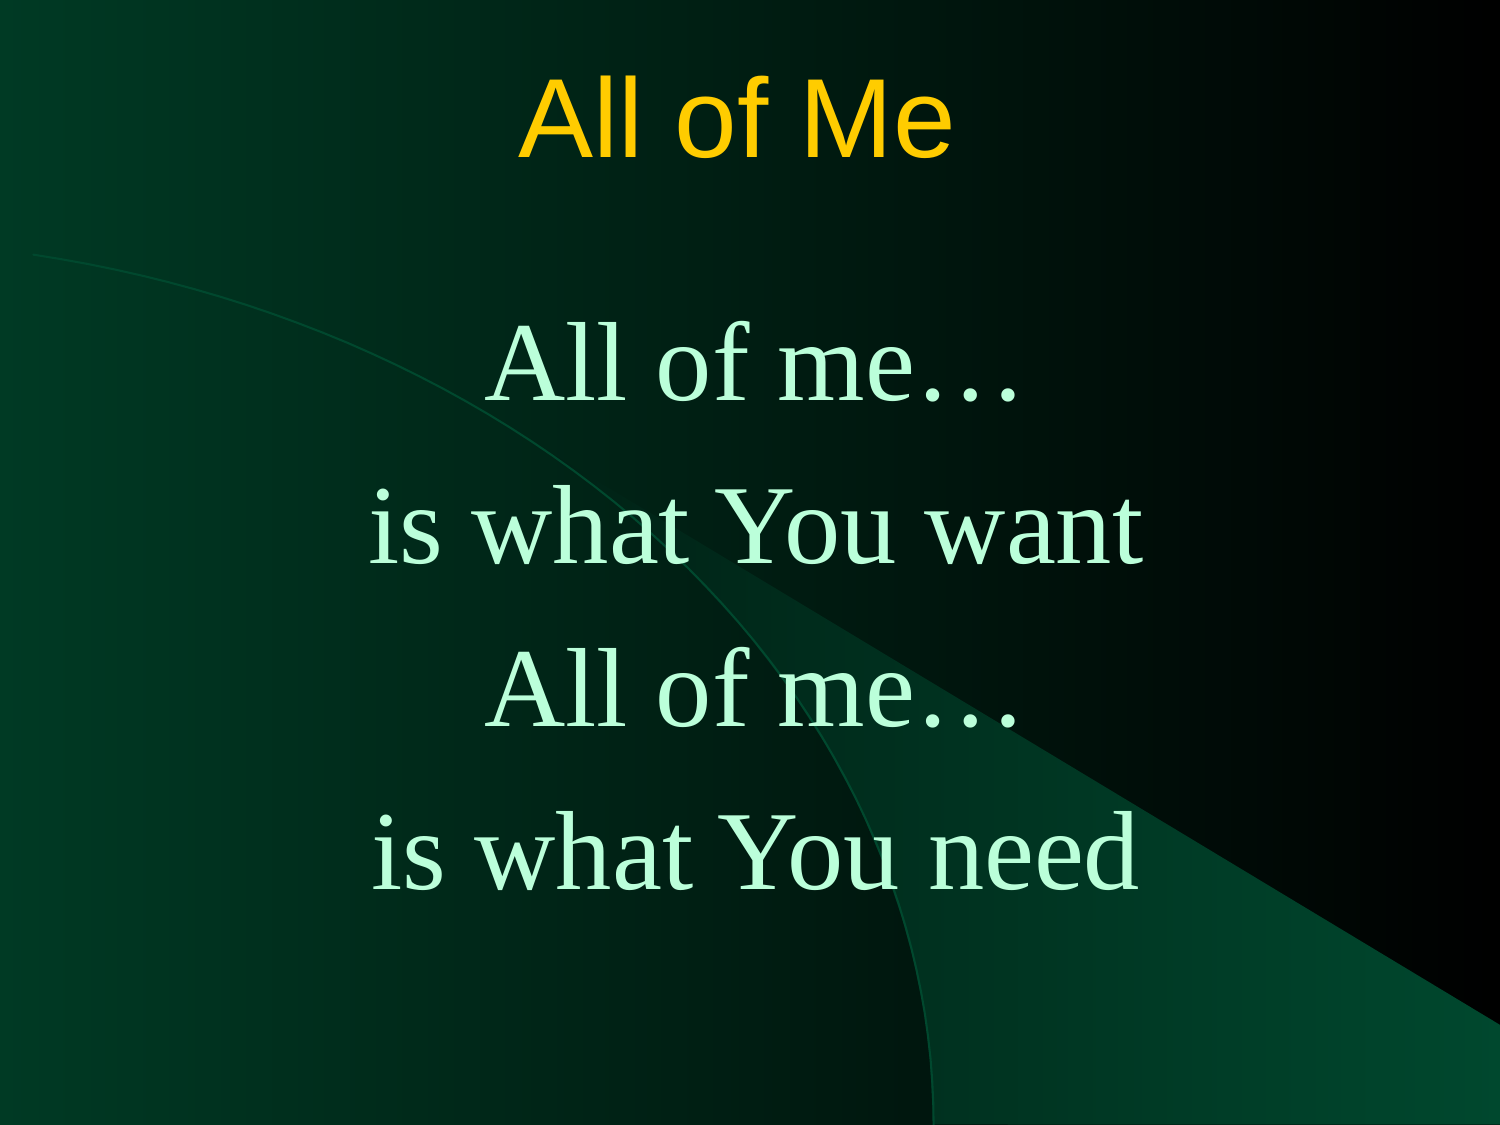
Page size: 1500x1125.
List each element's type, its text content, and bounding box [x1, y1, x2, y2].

title All of Me [62, 37, 1413, 188]
subtitle All of me… is what You want All of me… is what You need [62, 275, 1450, 925]
